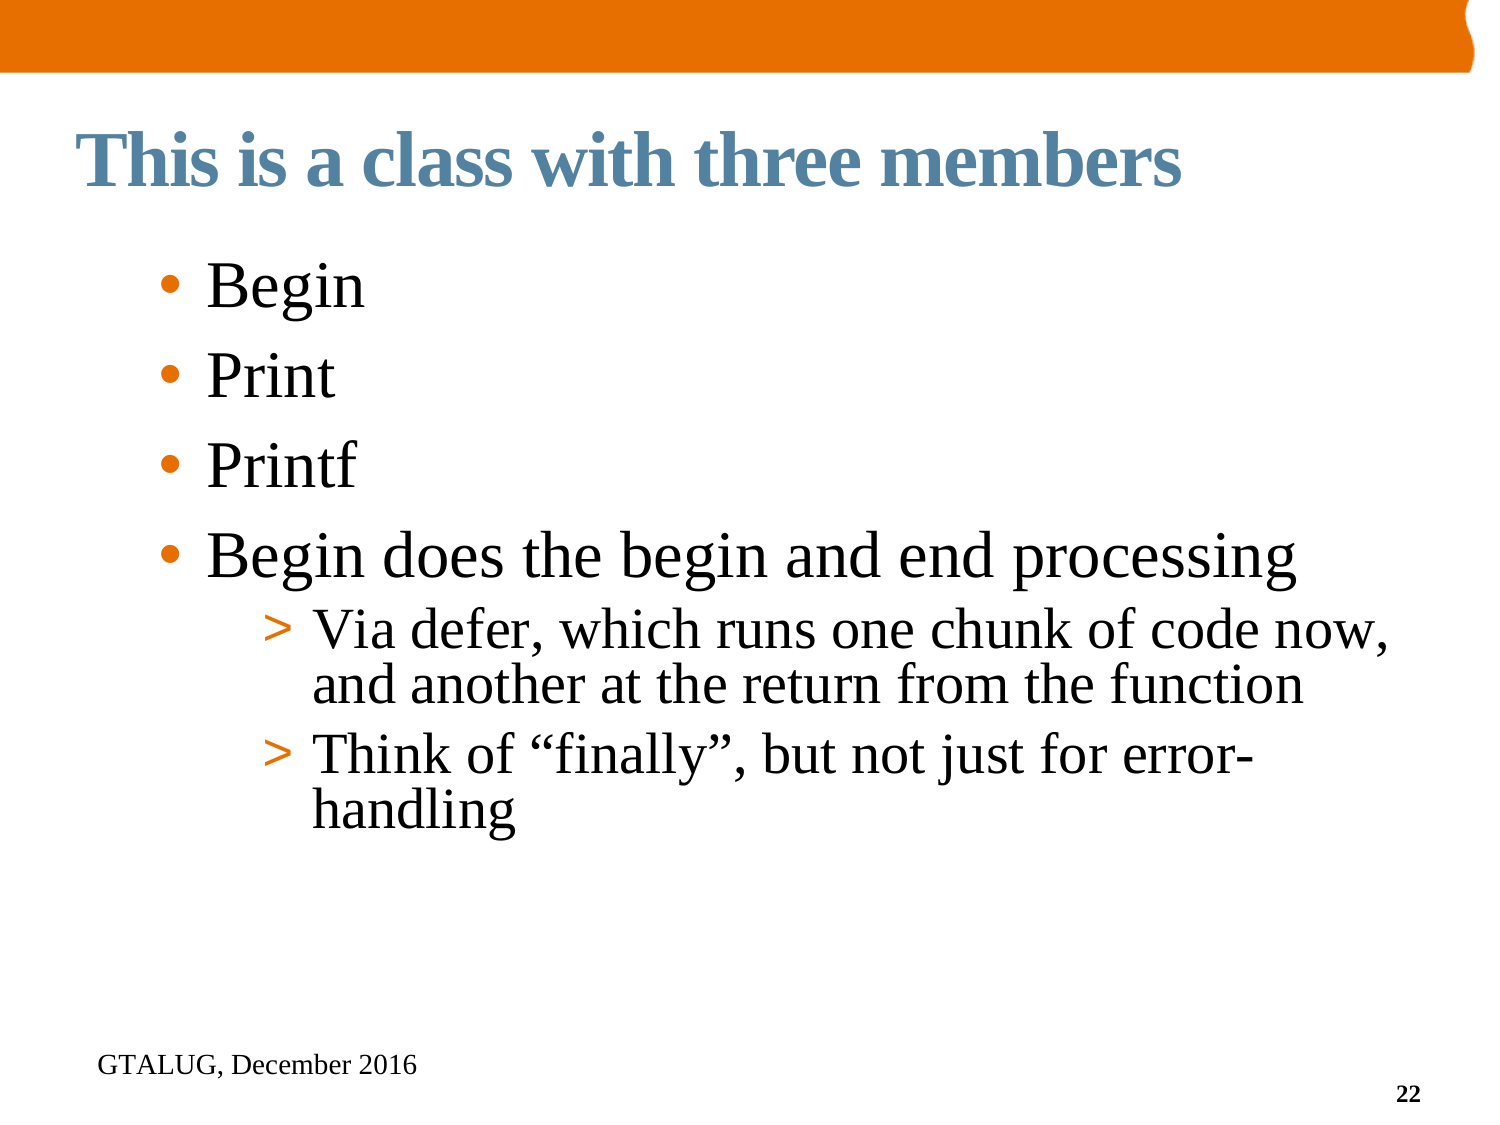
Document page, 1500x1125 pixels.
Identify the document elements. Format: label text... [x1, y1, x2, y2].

picture [0, 0, 1500, 75]
list Begin Print Printf Begin does the begin and end processing Via defer, which runs one chunk of code now, and another at the return from the function Think of “finally”, but not just for error-handling [64, 257, 1402, 1017]
title This is a class with three members [75, 122, 1438, 228]
